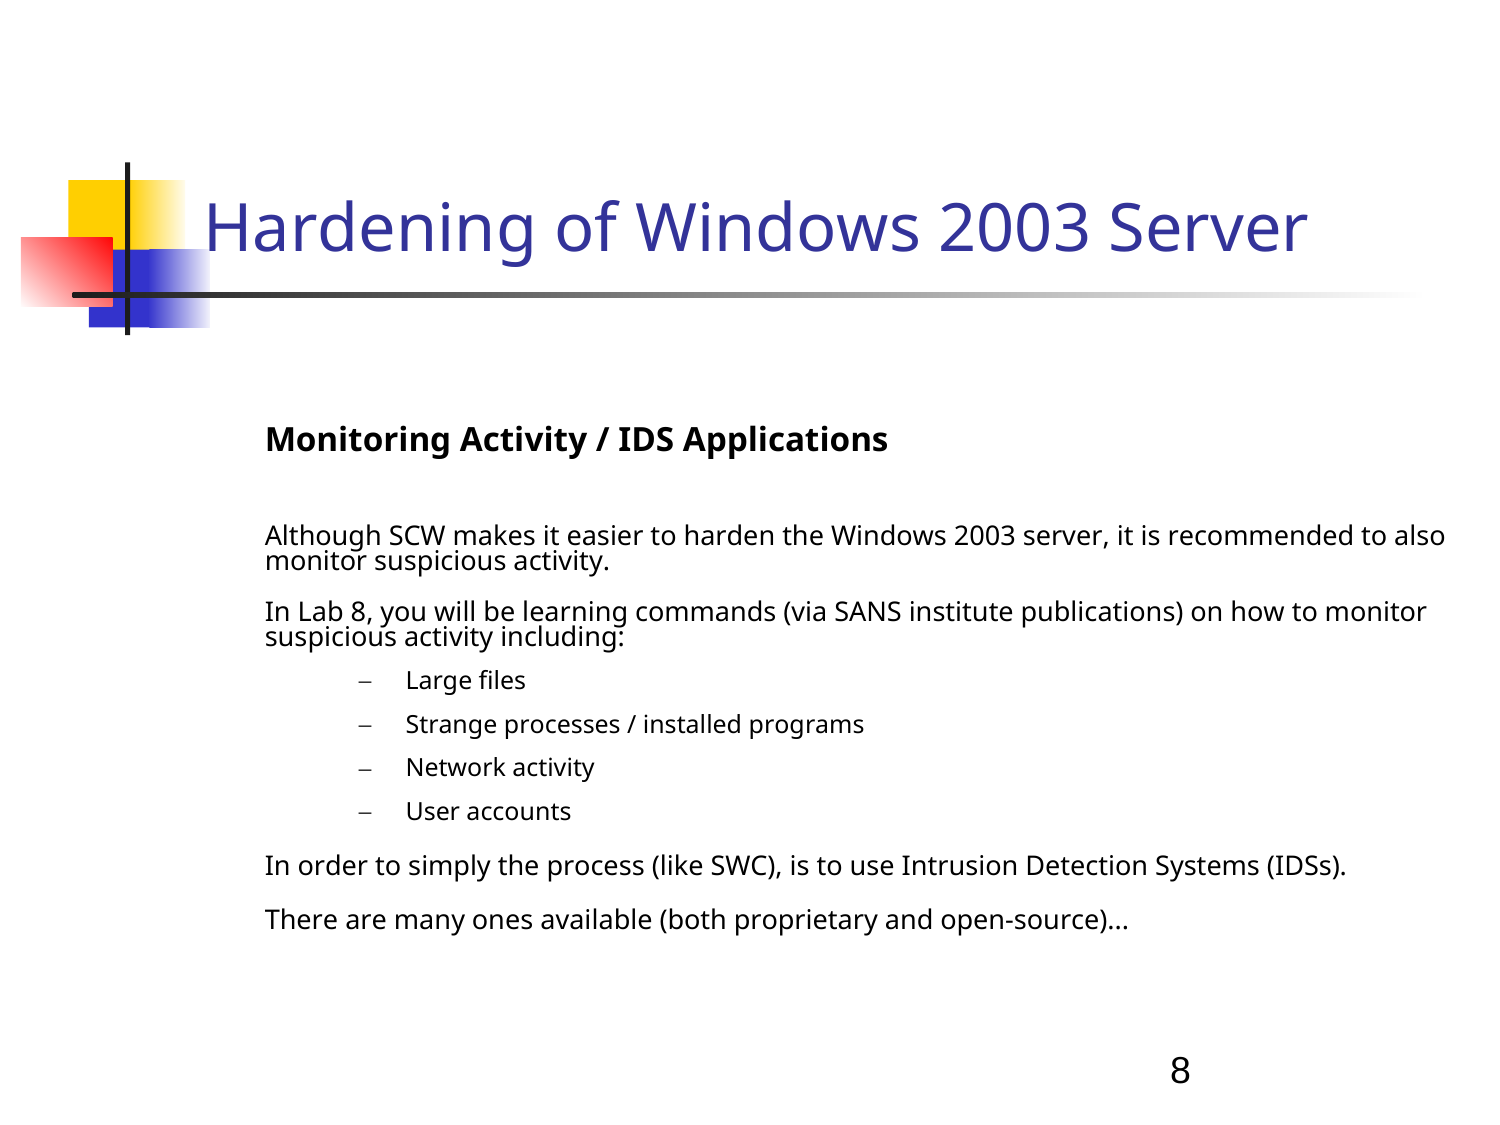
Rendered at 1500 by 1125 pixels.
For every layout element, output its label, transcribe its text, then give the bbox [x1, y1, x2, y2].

title Hardening of Windows 2003 Server [188, 35, 1468, 276]
list Monitoring Activity / IDS Applications Although SCW makes it easier to harden the Windows 2003 server, it is recommended to also monitor suspicious activity. In Lab 8, you will be learning commands (via SANS institute publications) on how to monitor suspicious activity including: Large files Strange processes / installed programs Network activity User accounts In order to simply the process (like SWC), is to use Intrusion Detection Systems (IDSs). There are many ones available (both proprietary and open-source)... [193, 331, 1469, 1007]
